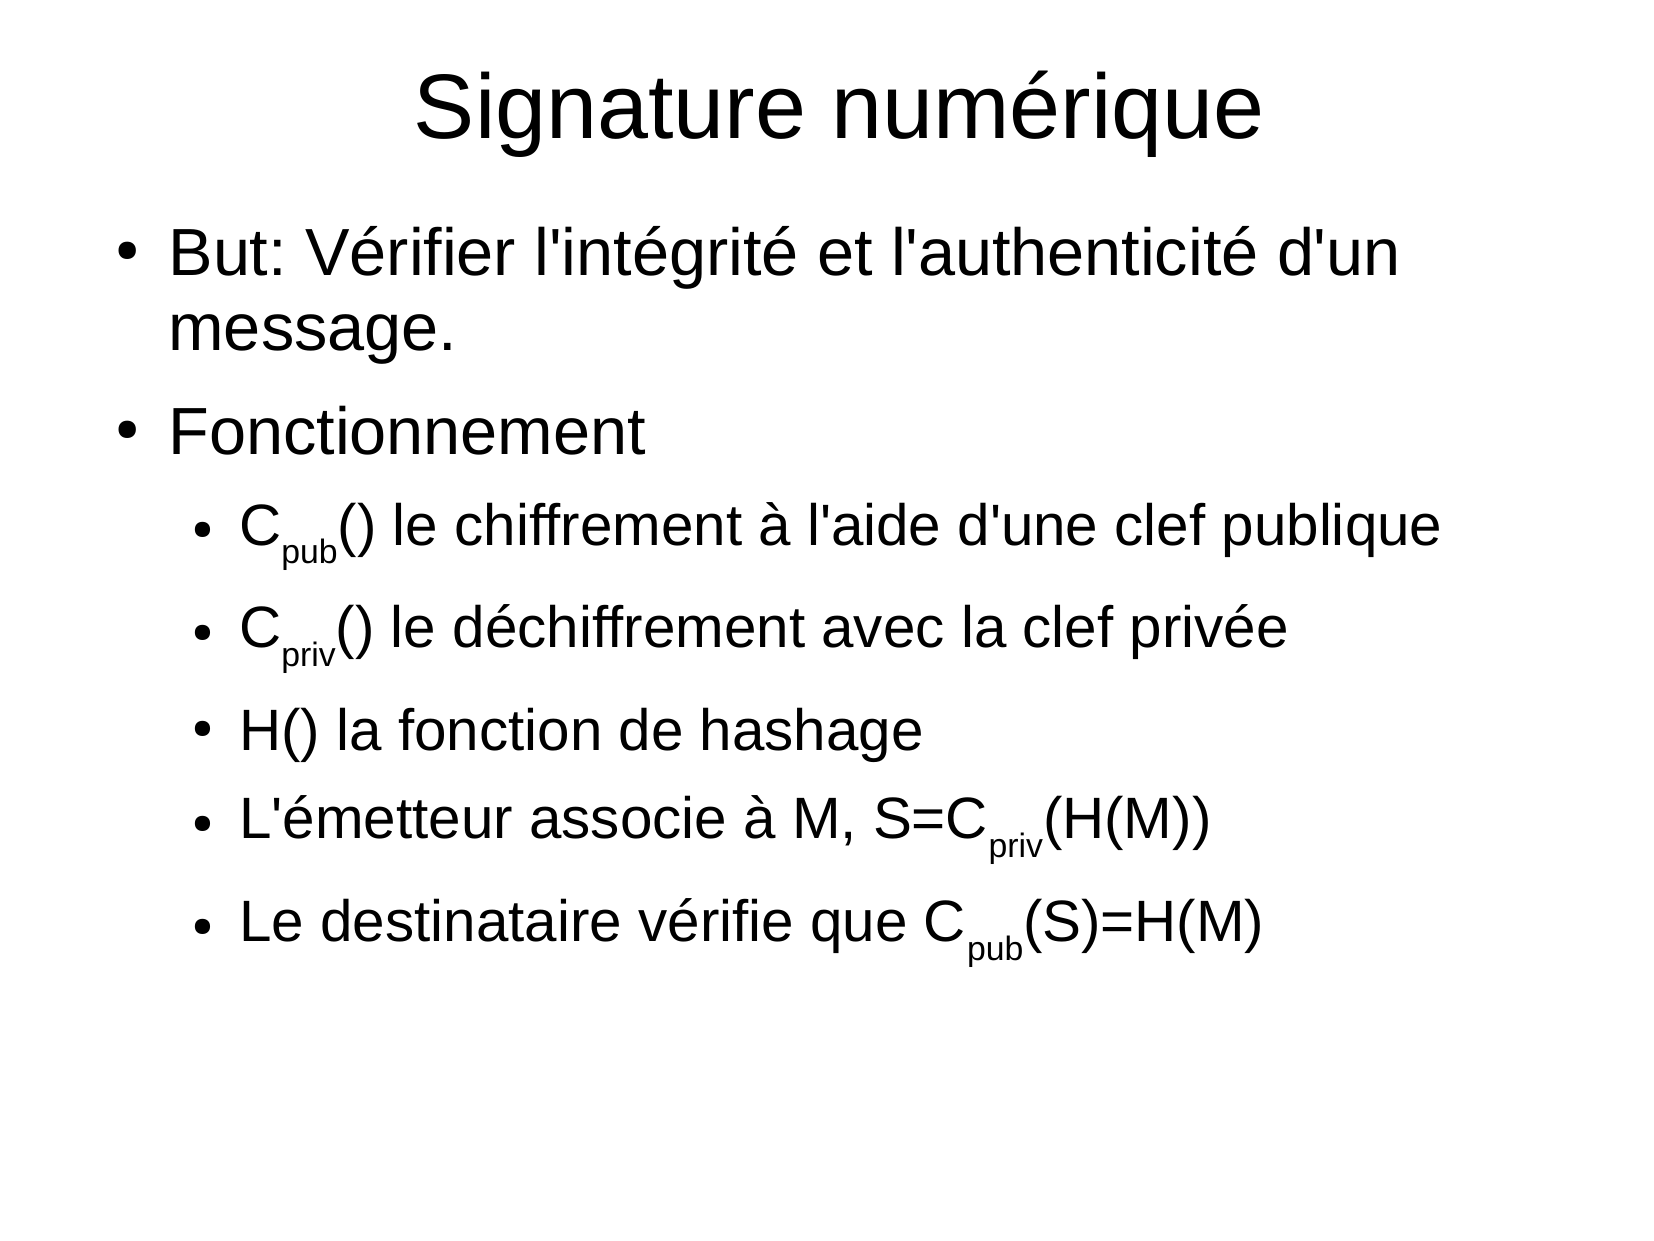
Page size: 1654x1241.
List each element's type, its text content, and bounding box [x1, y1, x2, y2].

title Signature numérique [247, 32, 1433, 181]
list But: Vérifier l'intégrité et l'authenticité d'un message. Fonctionnement Cpub() le chiffrement à l'aide d'une clef publique Cpriv() le déchiffrement avec la clef privée H() la fonction de hashage L'émetteur associe à M, S=Cpriv(H(M)) Le destinataire vérifie que Cpub(S)=H(M) [97, 214, 1586, 1127]
